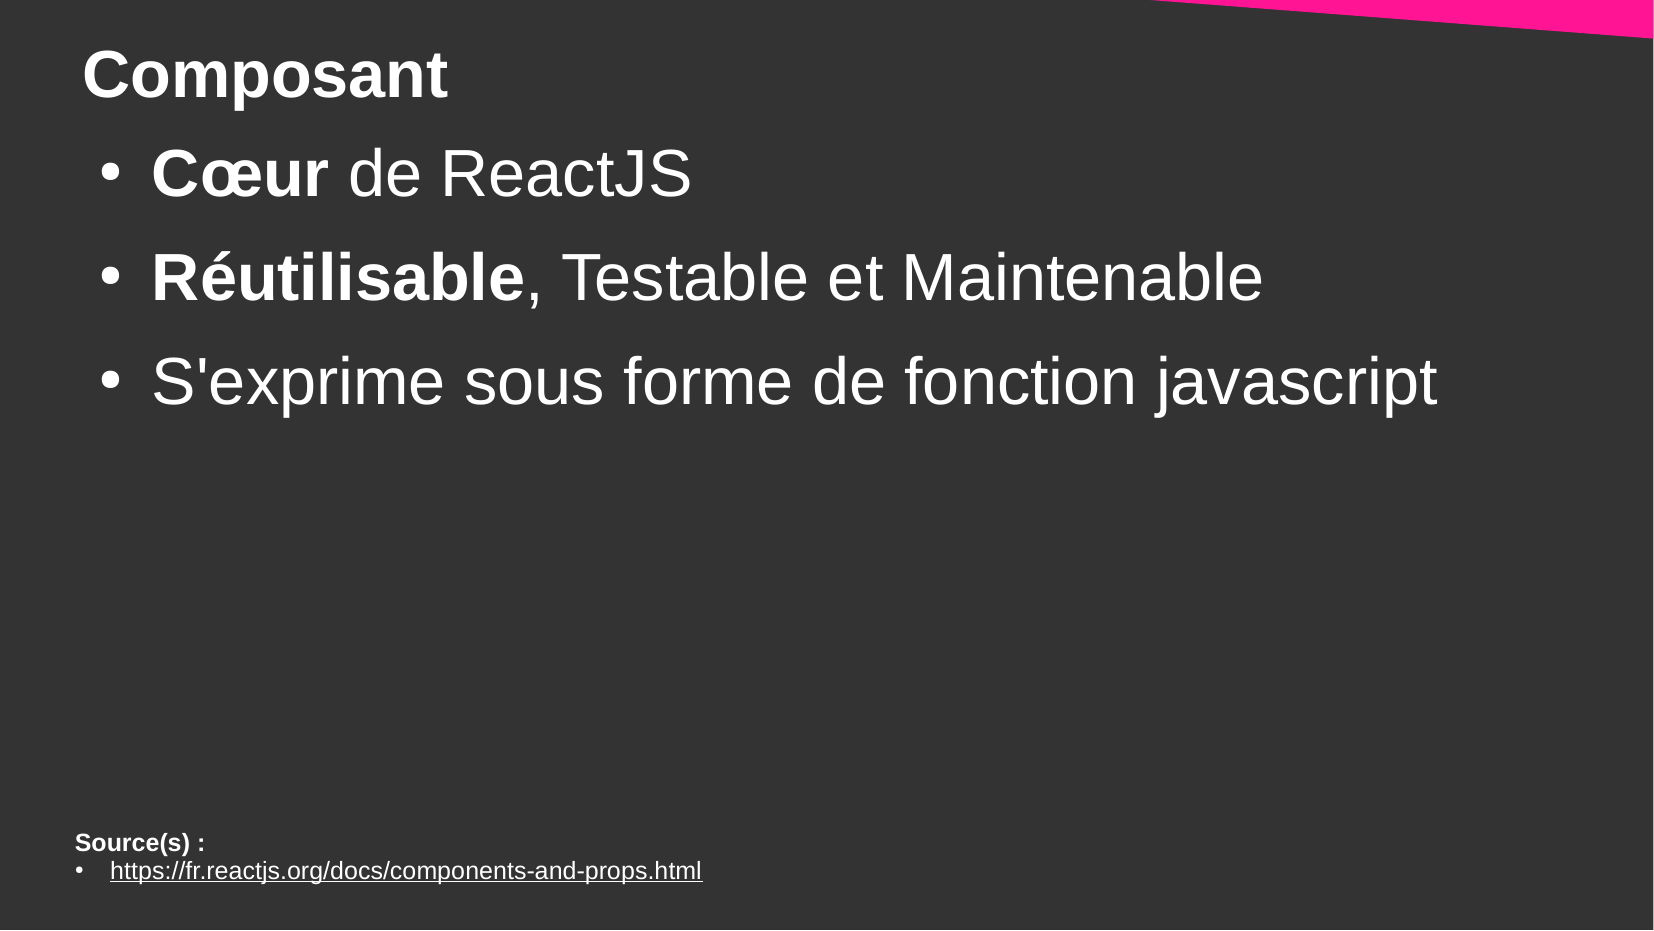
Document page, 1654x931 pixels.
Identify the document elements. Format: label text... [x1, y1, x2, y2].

text_box Source(s) : https://fr.reactjs.org/docs/components-and-props.html [60, 821, 1546, 921]
title Composant [82, 37, 1571, 112]
text_box [1150, 0, 1654, 39]
list Cœur de ReactJS Réutilisable, Testable et Maintenable S'exprime sous forme de fonction javascript [80, 135, 1620, 804]
